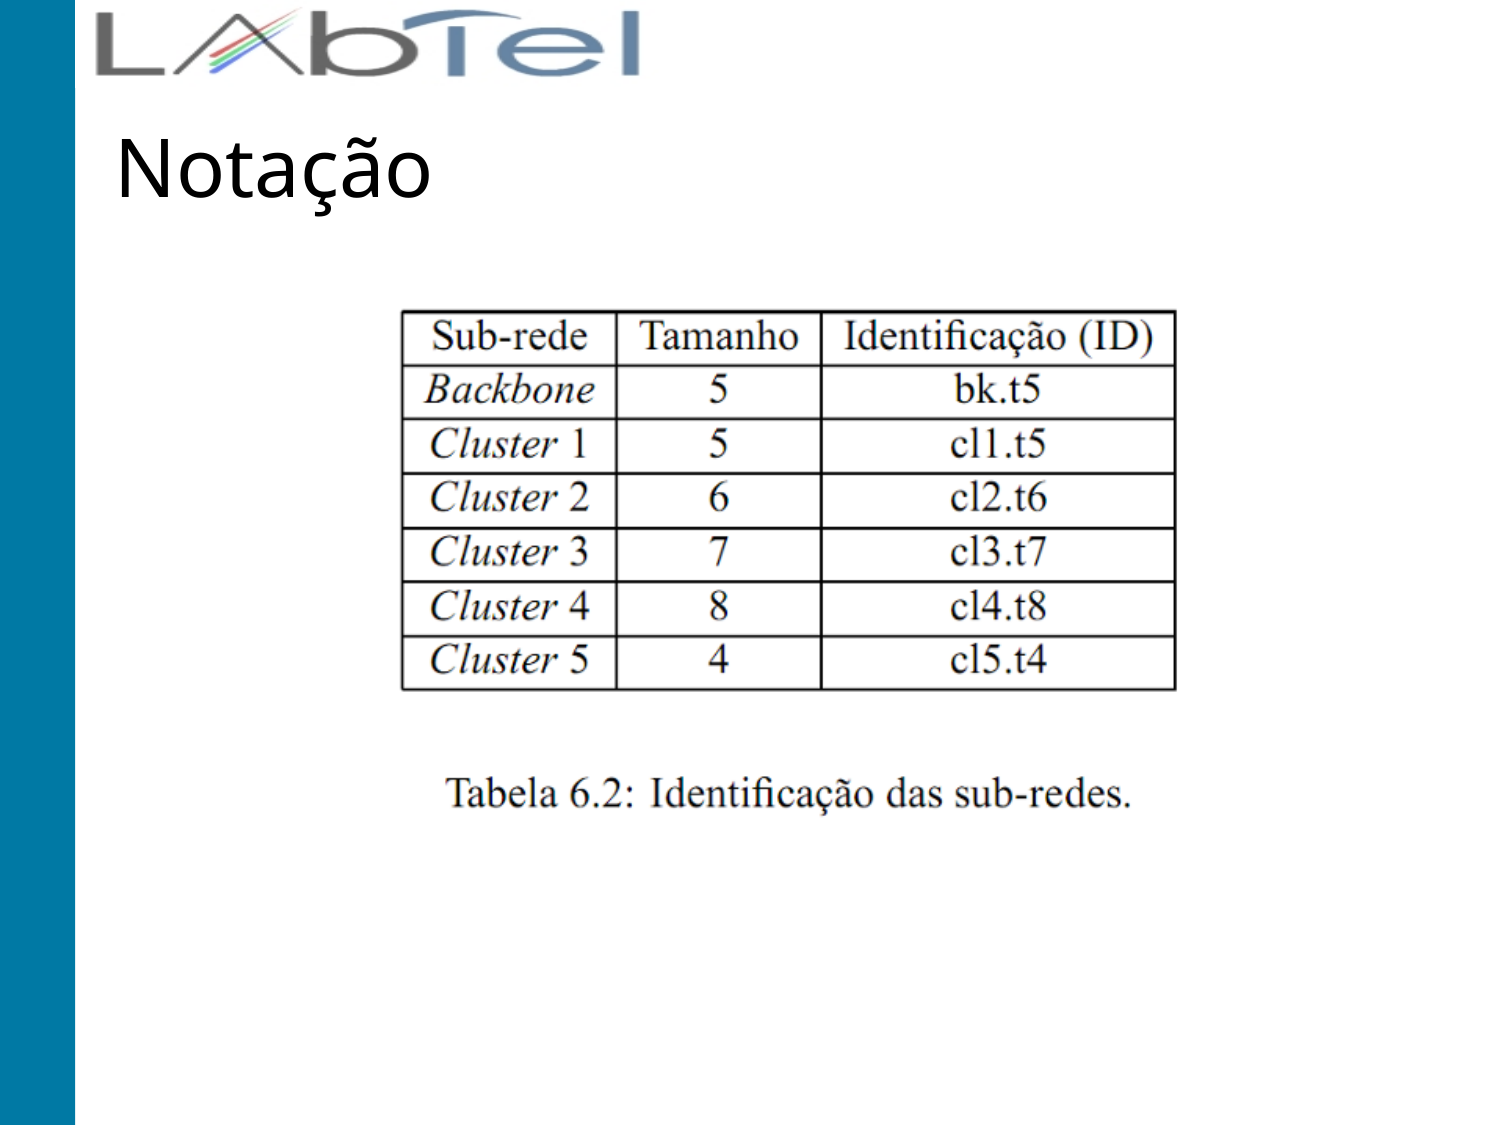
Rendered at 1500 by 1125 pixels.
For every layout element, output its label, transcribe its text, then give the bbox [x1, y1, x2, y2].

text_box Notação [99, 104, 1463, 225]
picture [383, 290, 1188, 827]
picture [76, 0, 676, 88]
